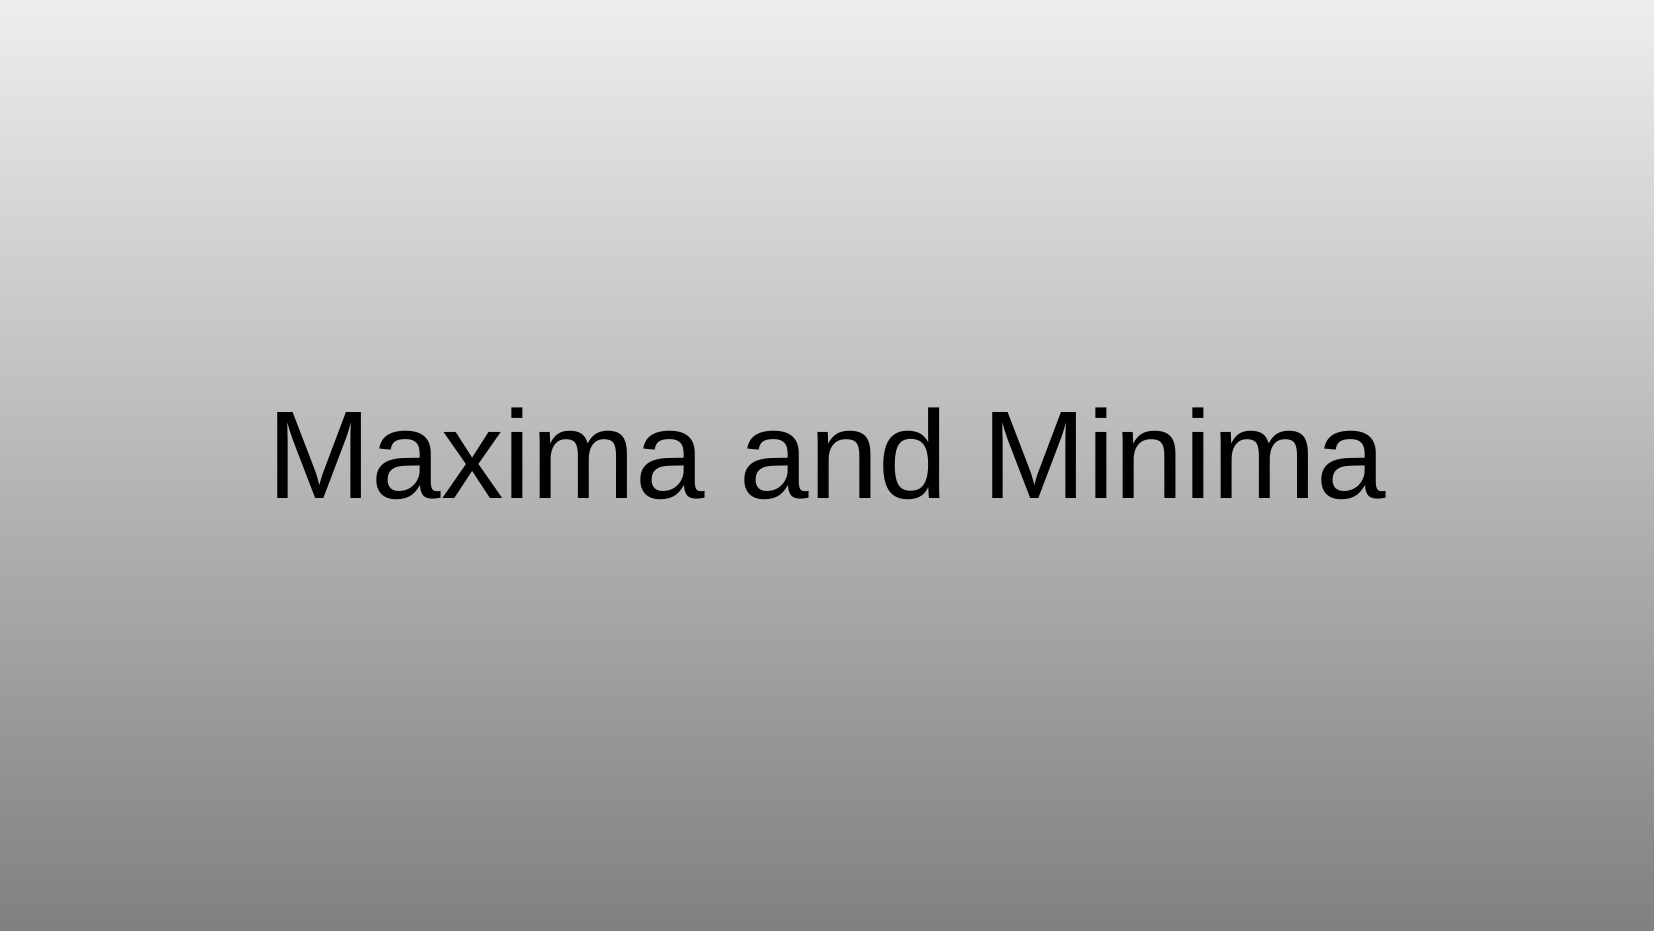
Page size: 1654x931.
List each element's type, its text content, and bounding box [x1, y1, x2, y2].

title Maxima and Minima [47, 37, 1607, 875]
